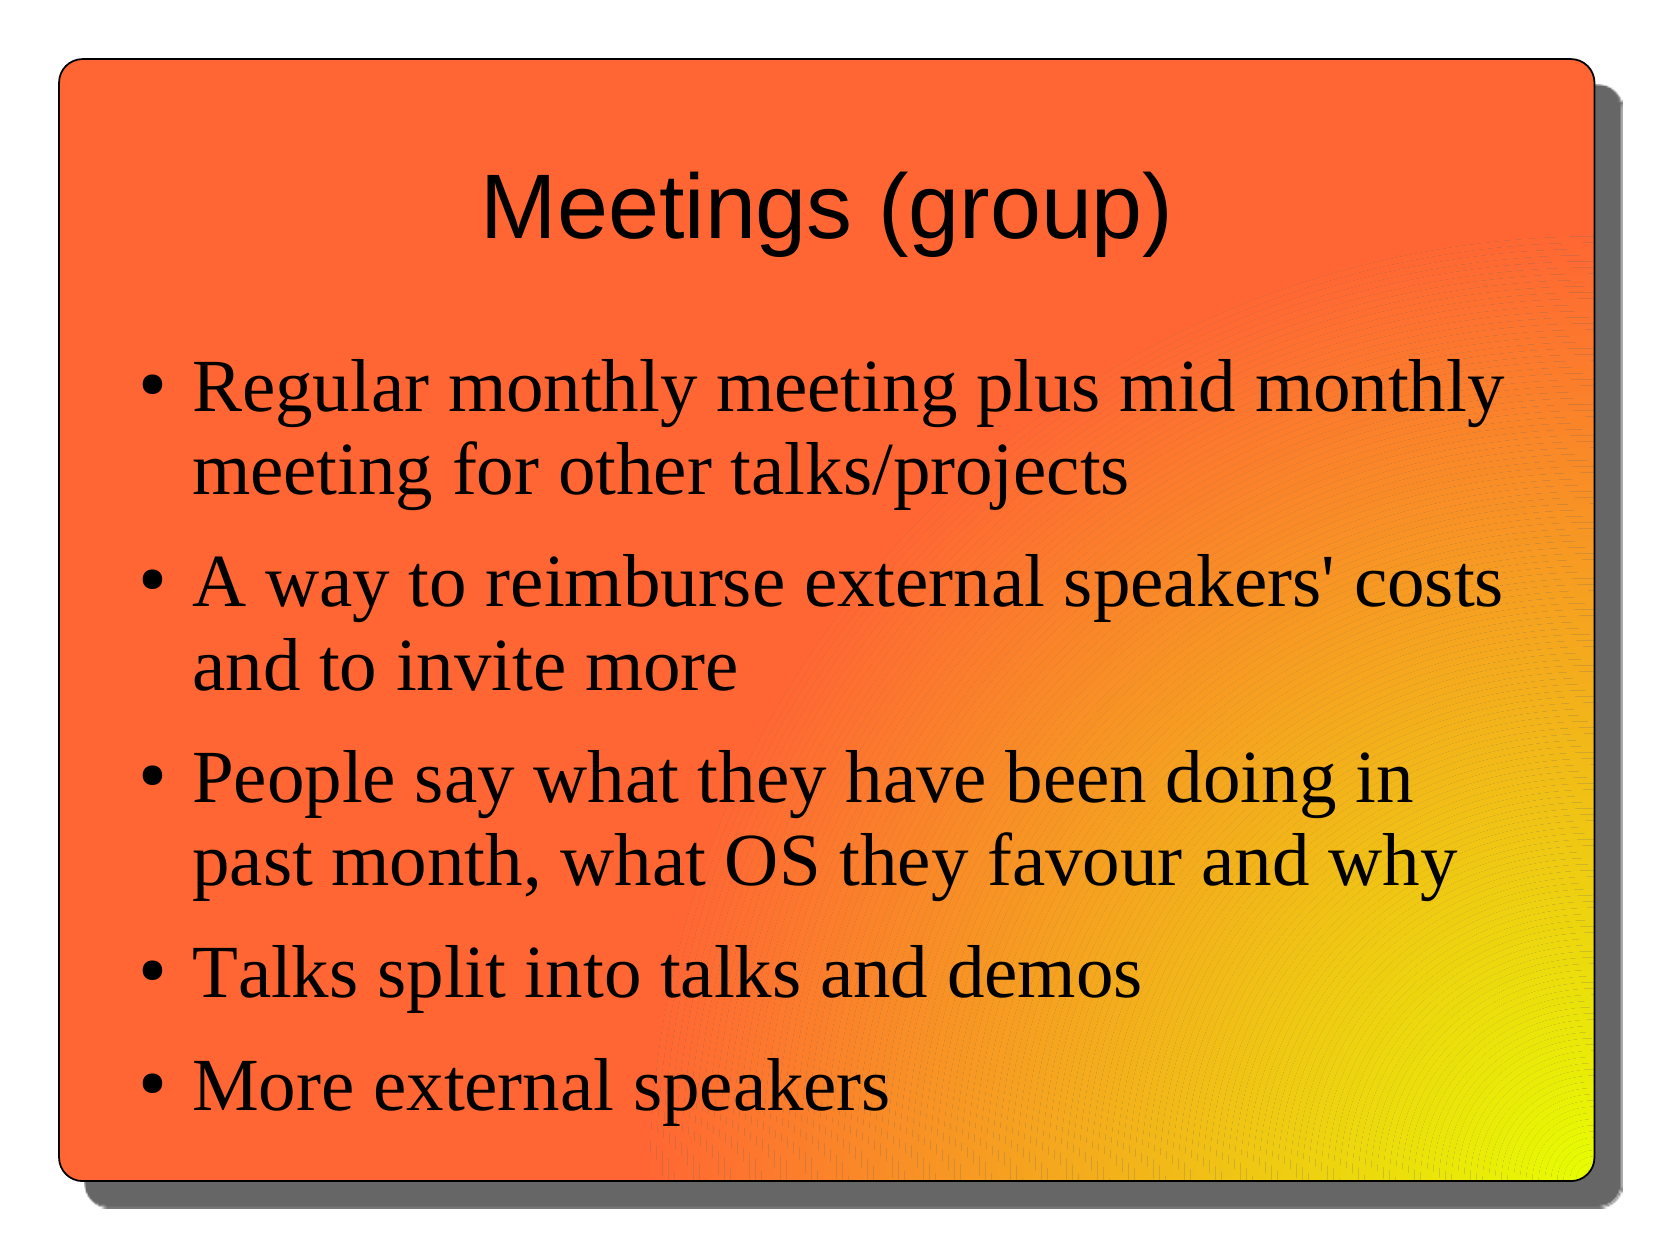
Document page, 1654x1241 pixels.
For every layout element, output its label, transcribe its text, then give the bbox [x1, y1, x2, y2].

title Meetings (group) [121, 110, 1534, 303]
list Regular monthly meeting plus mid monthly meeting for other talks/projects A way to reimburse external speakers' costs and to invite more People say what they have been doing in past month, what OS they favour and why Talks split into talks and demos More external speakers [121, 344, 1534, 1127]
